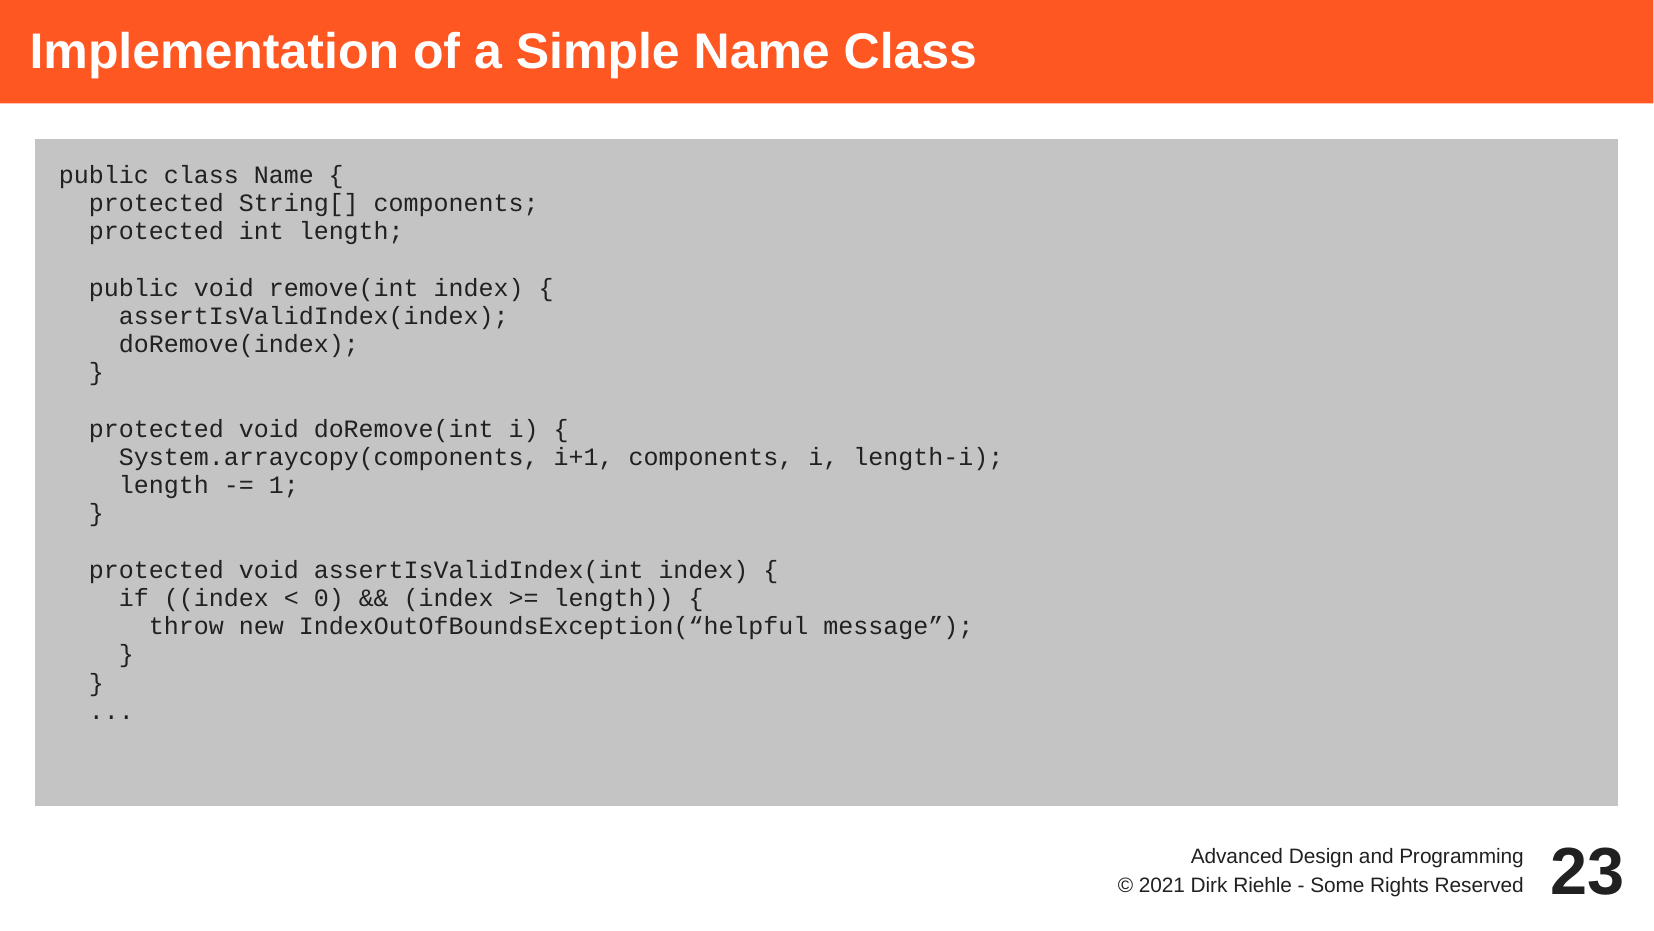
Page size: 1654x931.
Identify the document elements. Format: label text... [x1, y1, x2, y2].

list public class Name { protected String[] components; protected int length; public void remove(int index) { assertIsValidIndex(index); doRemove(index); } protected void doRemove(int i) { System.arraycopy(components, i+1, components, i, length-i); length -= 1; } protected void assertIsValidIndex(int index) { if ((index < 0) && (index >= length)) { throw new IndexOutOfBoundsException(“helpful message”); } } ... [29, 132, 1625, 813]
title Implementation of a Simple Name Class [0, 0, 1654, 104]
